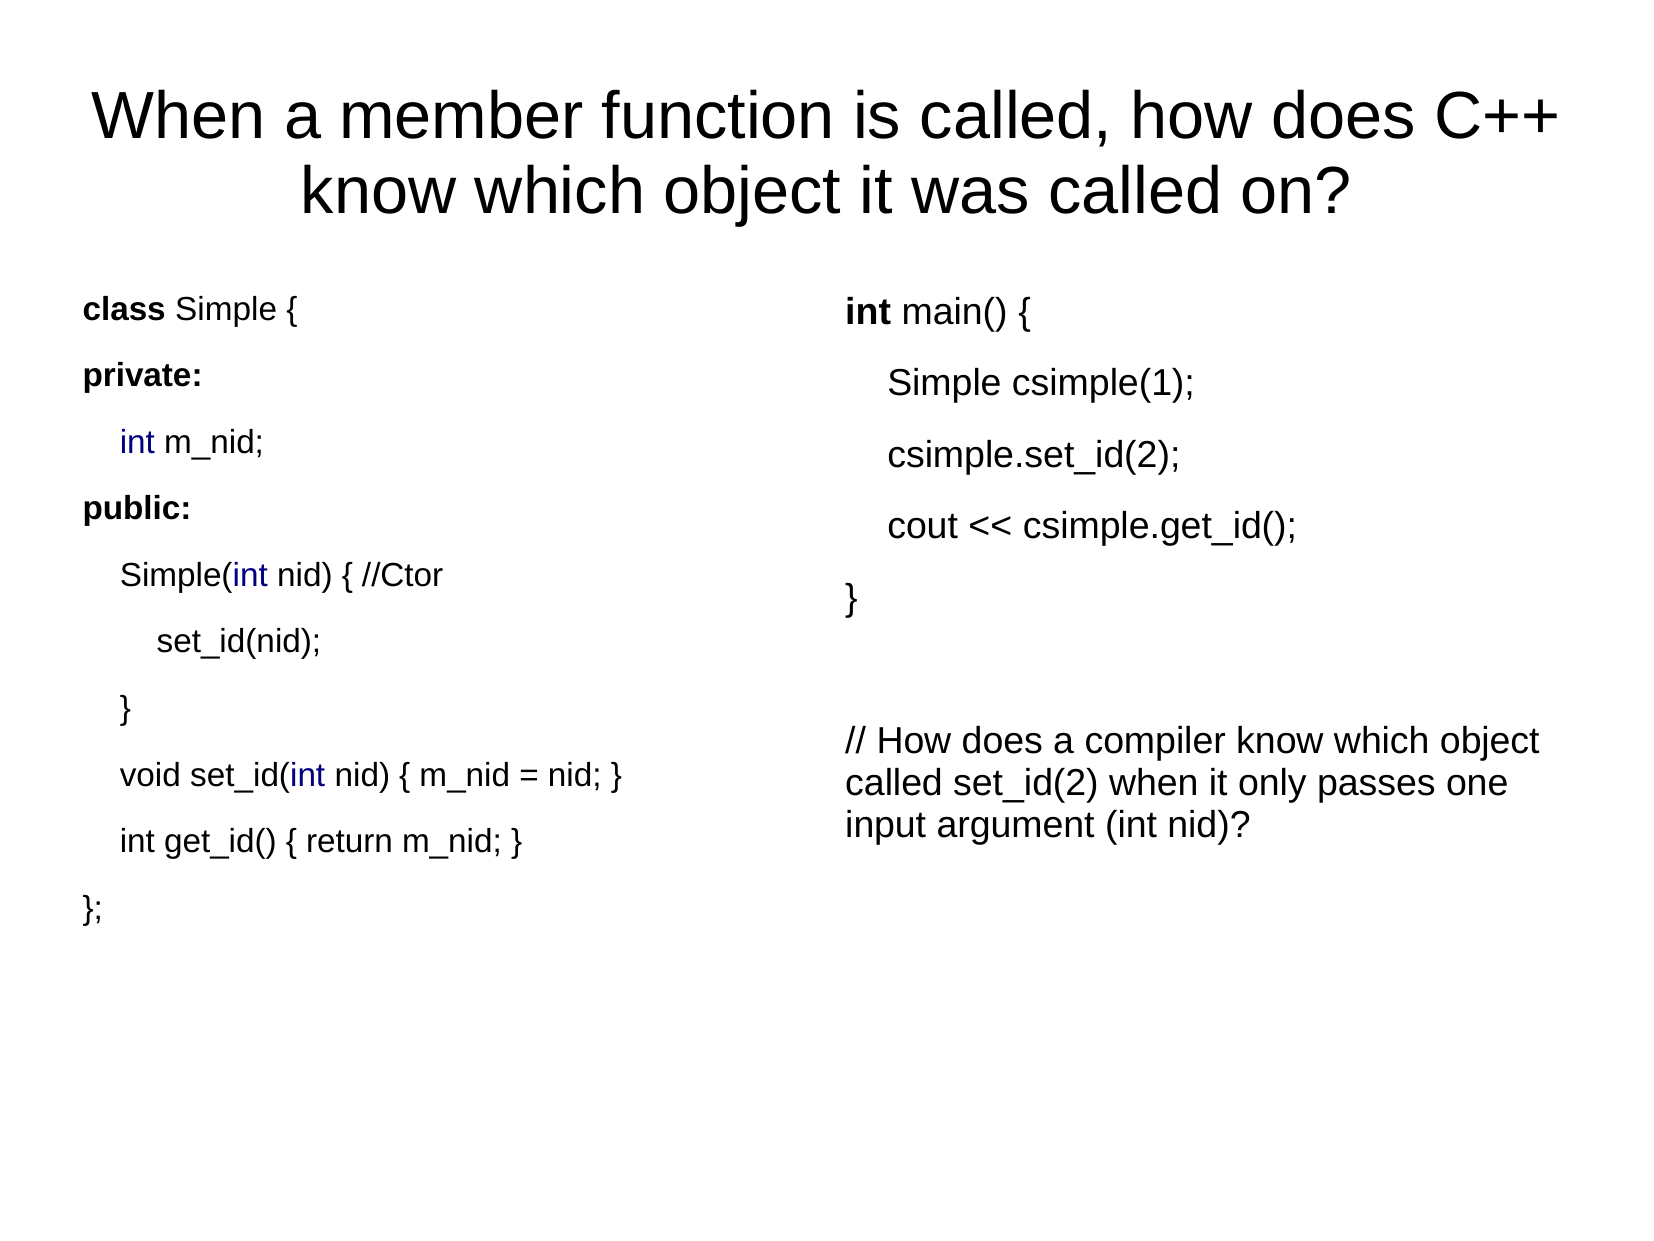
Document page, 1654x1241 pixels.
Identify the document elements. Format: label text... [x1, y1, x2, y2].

list class Simple { private: int m_nid; public: Simple(int nid) { //Ctor set_id(nid); } void set_id(int nid) { m_nid = nid; } int get_id() { return m_nid; } }; [82, 290, 809, 1010]
title When a member function is called, how does C++ know which object it was called on? [82, 49, 1571, 257]
list int main() { Simple csimple(1); csimple.set_id(2); cout << csimple.get_id(); } // How does a compiler know which object called set_id(2) when it only passes one input argument (int nid)? [845, 290, 1572, 1010]
